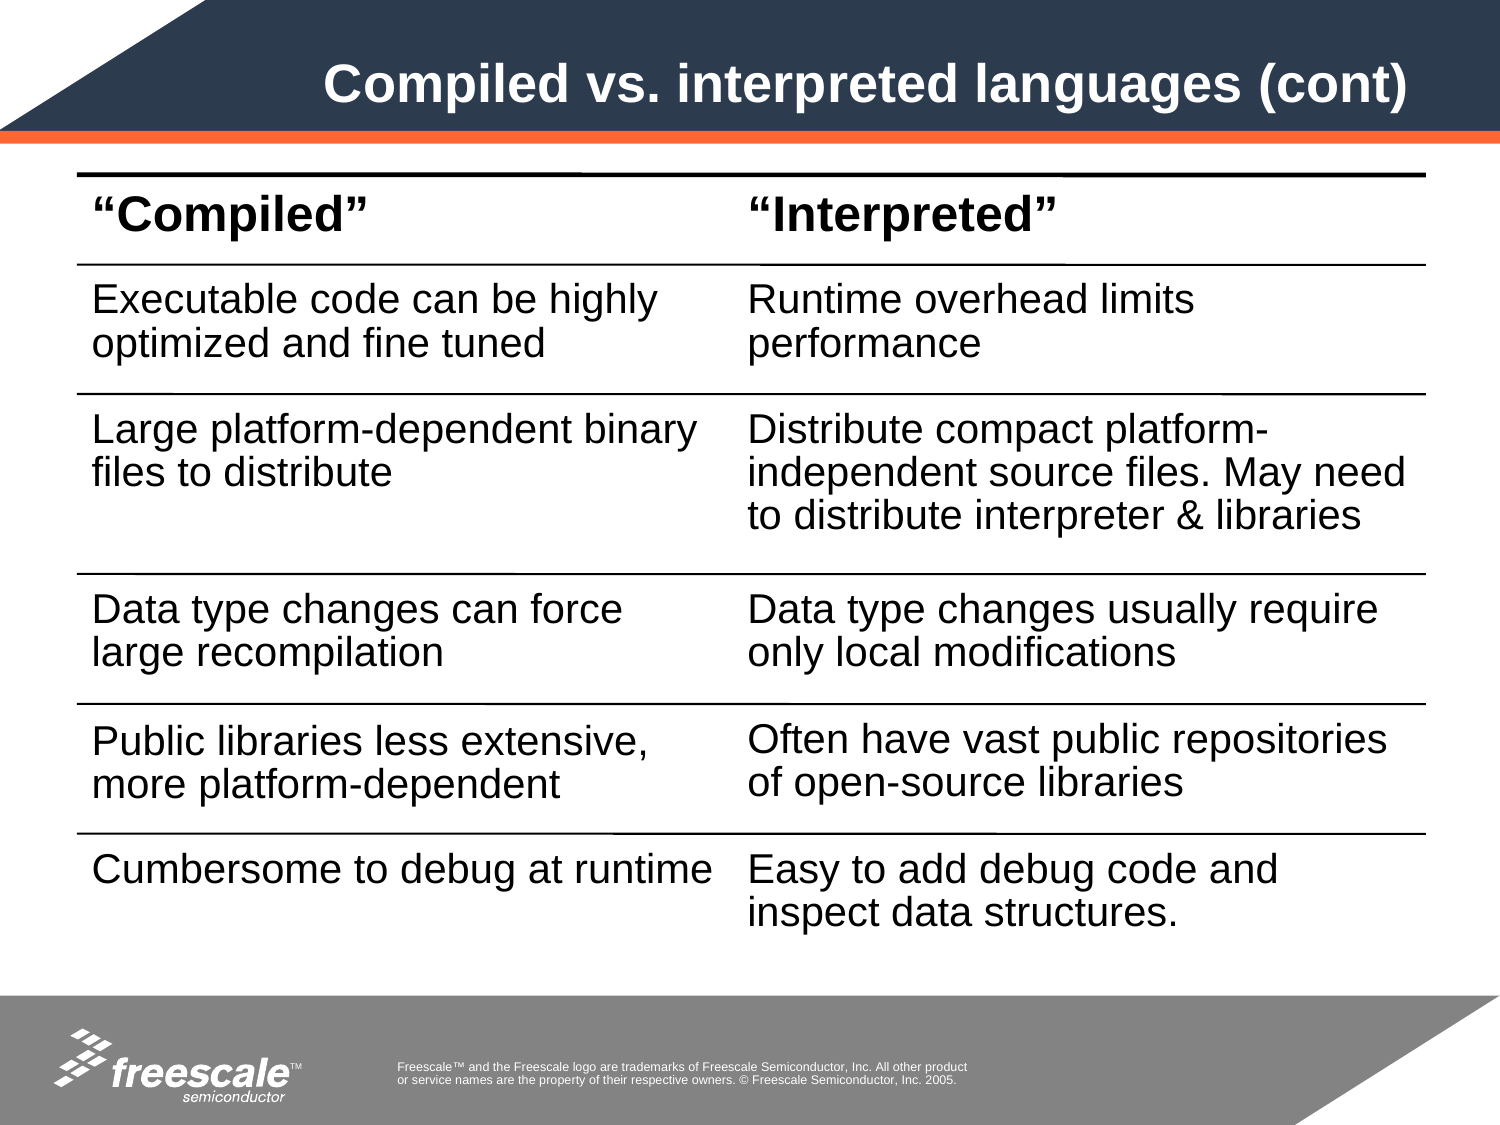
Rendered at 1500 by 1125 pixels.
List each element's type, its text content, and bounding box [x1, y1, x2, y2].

text_box Data type changes can force large recompilation [76, 575, 732, 691]
text_box Public libraries less extensive, more platform-dependent [76, 705, 732, 822]
text_box Cumbersome to debug at runtime [76, 835, 732, 907]
text_box Executable code can be highly optimized and fine tuned [76, 266, 732, 381]
title Compiled vs. interpreted languages (cont) [75, 0, 1426, 197]
text_box “Interpreted” [732, 178, 1426, 257]
text_box Often have vast public repositories of open-source libraries [732, 706, 1426, 821]
text_box Easy to add debug code and inspect data structures. [732, 835, 1426, 951]
text_box Data type changes usually require only local modifications [732, 576, 1426, 691]
text_box Runtime overhead limits performance [732, 266, 1426, 381]
text_box Distribute compact platform-independent source files. May need to distribute interpreter & libraries [732, 396, 1426, 554]
text_box Large platform-dependent binary files to distribute [76, 396, 732, 511]
text_box “Compiled” [76, 178, 732, 257]
